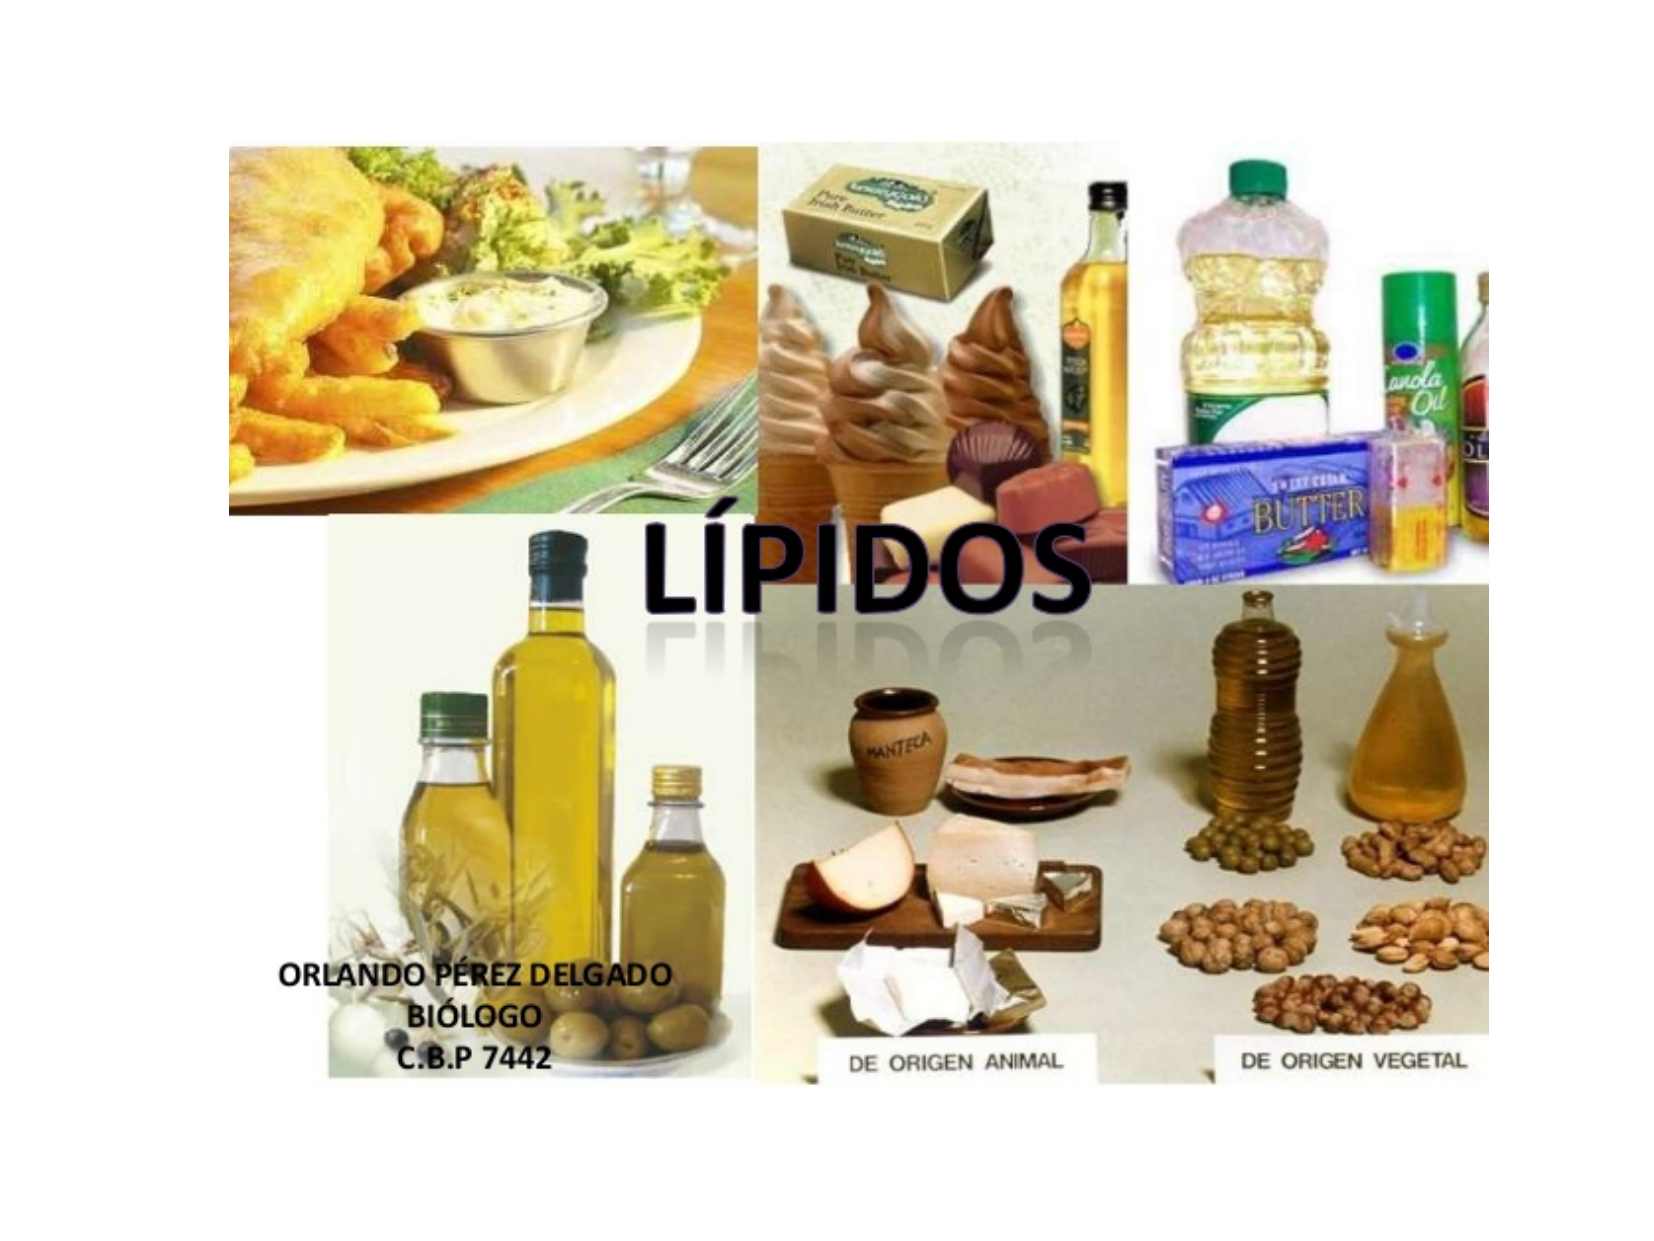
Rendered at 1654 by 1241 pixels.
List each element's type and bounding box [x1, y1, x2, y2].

picture [229, 141, 1489, 1087]
